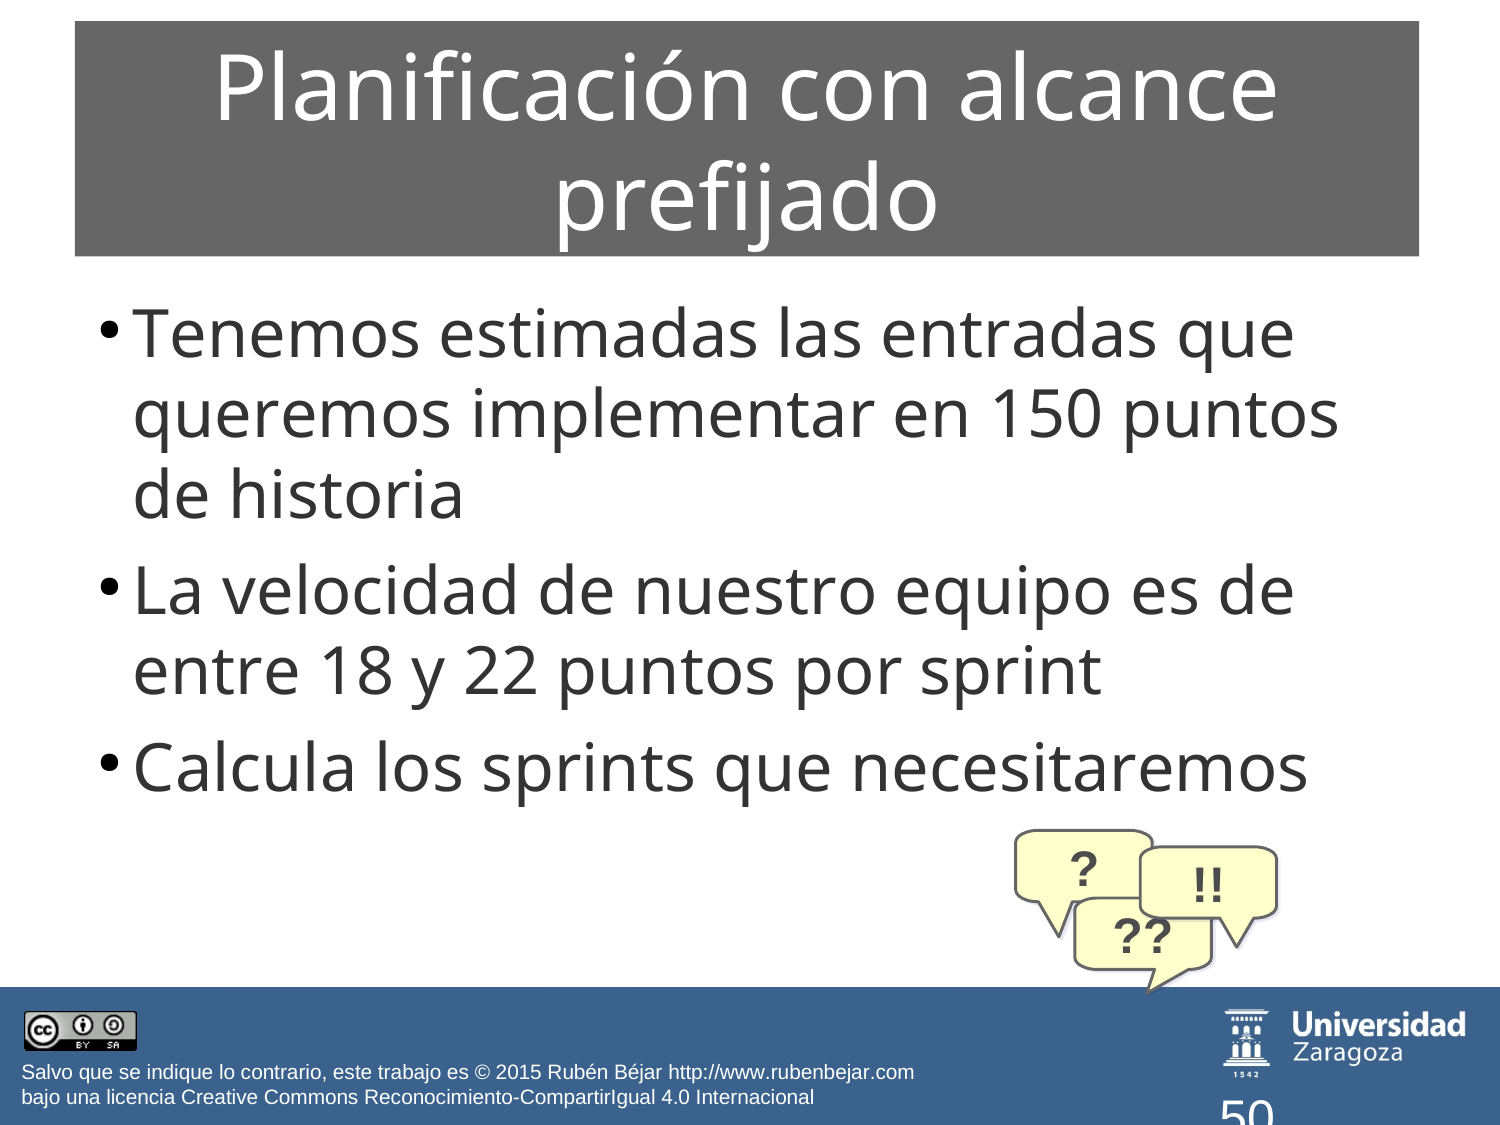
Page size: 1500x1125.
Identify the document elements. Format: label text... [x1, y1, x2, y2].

title Planificación con alcance prefijado [74, 21, 1420, 257]
list Tenemos estimadas las entradas que queremos implementar en 150 puntos de historia La velocidad de nuestro equipo es de entre 18 y 22 puntos por sprint Calcula los sprints que necesitaremos [82, 283, 1418, 957]
picture [1253, 1104, 1268, 1125]
text_box ? [1015, 830, 1153, 937]
picture [0, 987, 1500, 1125]
text_box !! [1140, 846, 1277, 948]
text_box ?? [1074, 897, 1212, 994]
